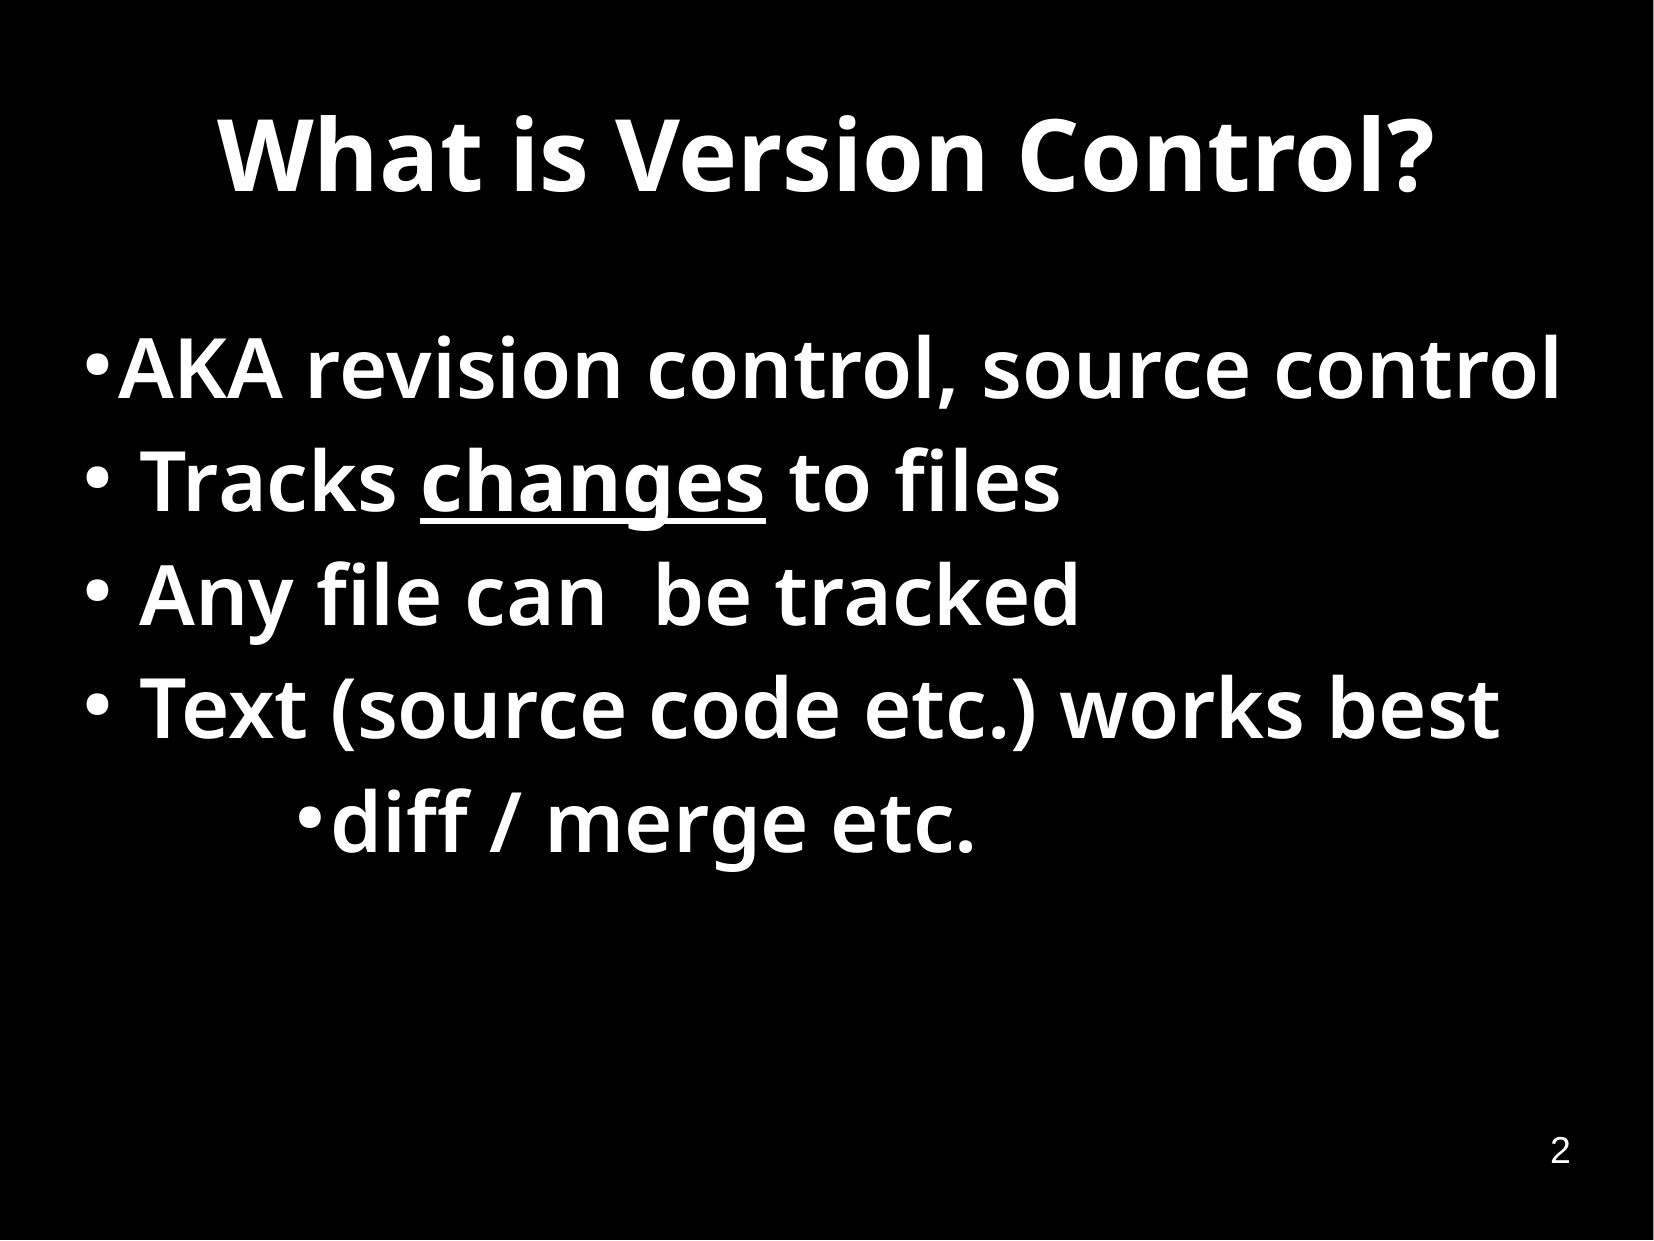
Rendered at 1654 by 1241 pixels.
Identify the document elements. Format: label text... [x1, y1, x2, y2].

subtitle AKA revision control, source control Tracks changes to files Any file can be tracked Text (source code etc.) works best diff / merge etc. [82, 230, 1571, 1069]
text_box 2 [1535, 1122, 1586, 1179]
title What is Version Control? [82, 49, 1571, 230]
